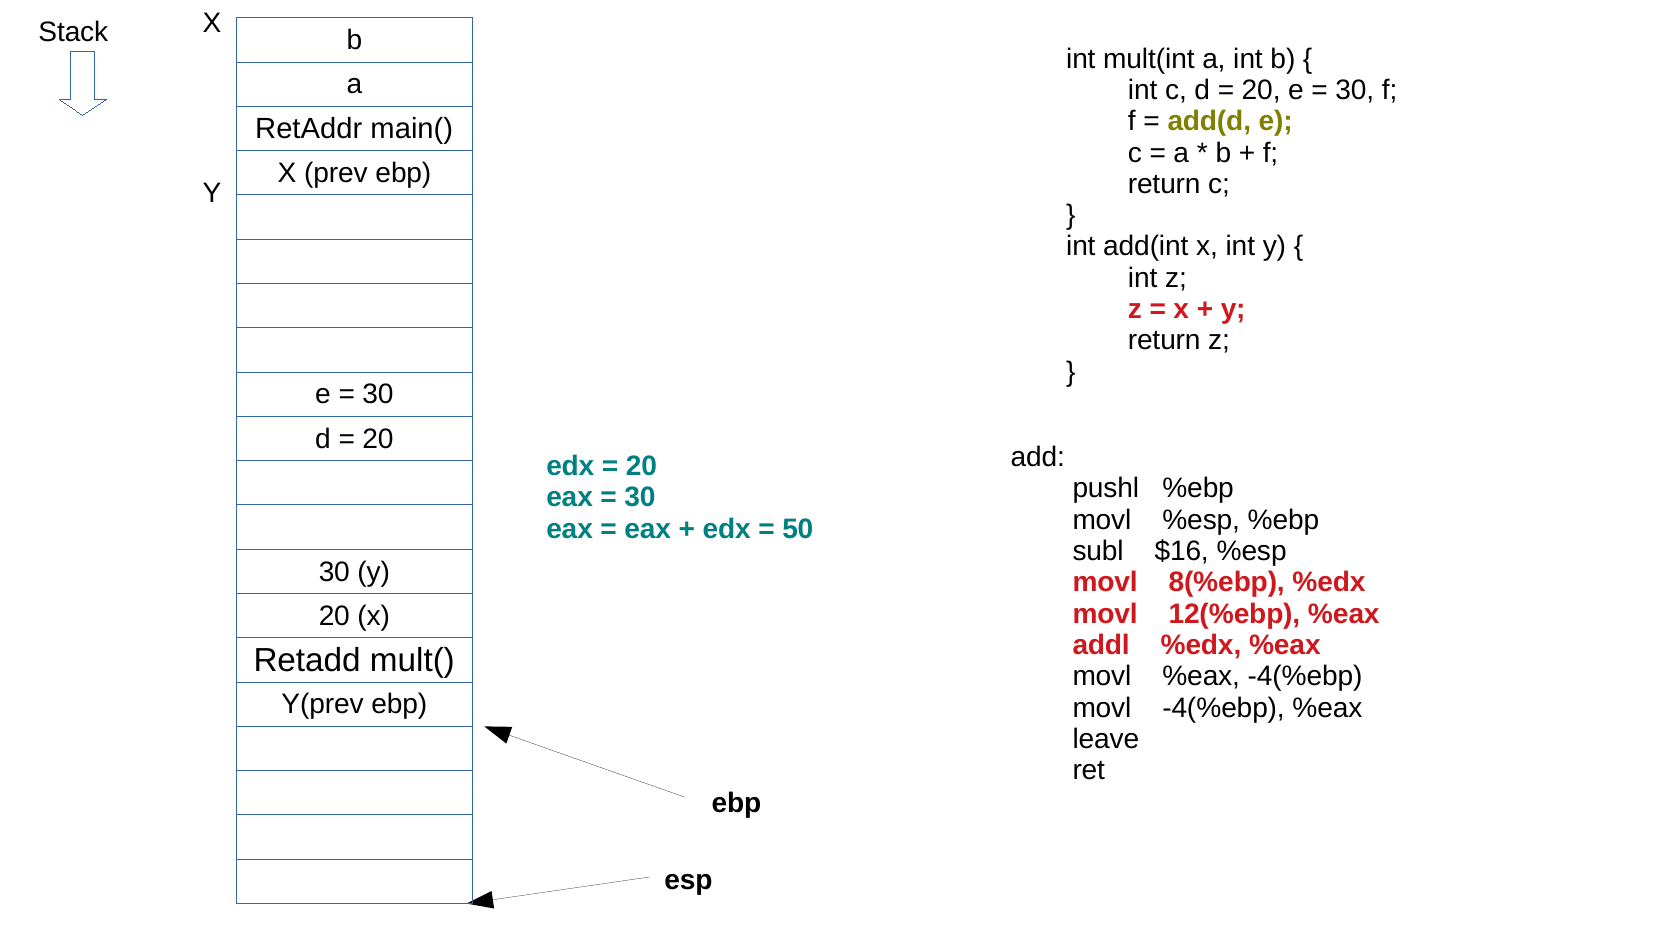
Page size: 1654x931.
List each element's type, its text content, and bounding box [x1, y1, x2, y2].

text_box 20 (x) [236, 593, 473, 637]
text_box int mult(int a, int b) { int c, d = 20, e = 30, f; f = add(d, e); c = a * b + f; return c; } int add(int x, int y) { int z; z = x + y; return z; } [1051, 35, 1529, 395]
text_box add: pushl %ebp movl %esp, %ebp subl $16, %esp movl 8(%ebp), %edx movl 12(%ebp), %eax addl %edx, %eax movl %eax, -4(%ebp) movl -4(%ebp), %eax leave ret [995, 434, 1571, 825]
text_box d = 20 [236, 416, 473, 461]
text_box Retadd mult() [236, 637, 473, 682]
text_box RetAddr main() [236, 106, 473, 150]
text_box 30 (y) [236, 549, 473, 593]
text_box Y(prev ebp) [236, 682, 473, 726]
text_box a [236, 62, 473, 106]
text_box Stack [23, 8, 154, 55]
text_box edx = 20 eax = 30 eax = eax + edx = 50 [531, 442, 1028, 552]
text_box Y [129, 169, 237, 217]
text_box b [236, 17, 473, 62]
text_box X (prev ebp) [236, 150, 473, 194]
text_box X [129, 0, 237, 47]
text_box esp [649, 856, 780, 903]
text_box e = 30 [236, 373, 473, 416]
text_box ebp [696, 779, 827, 826]
